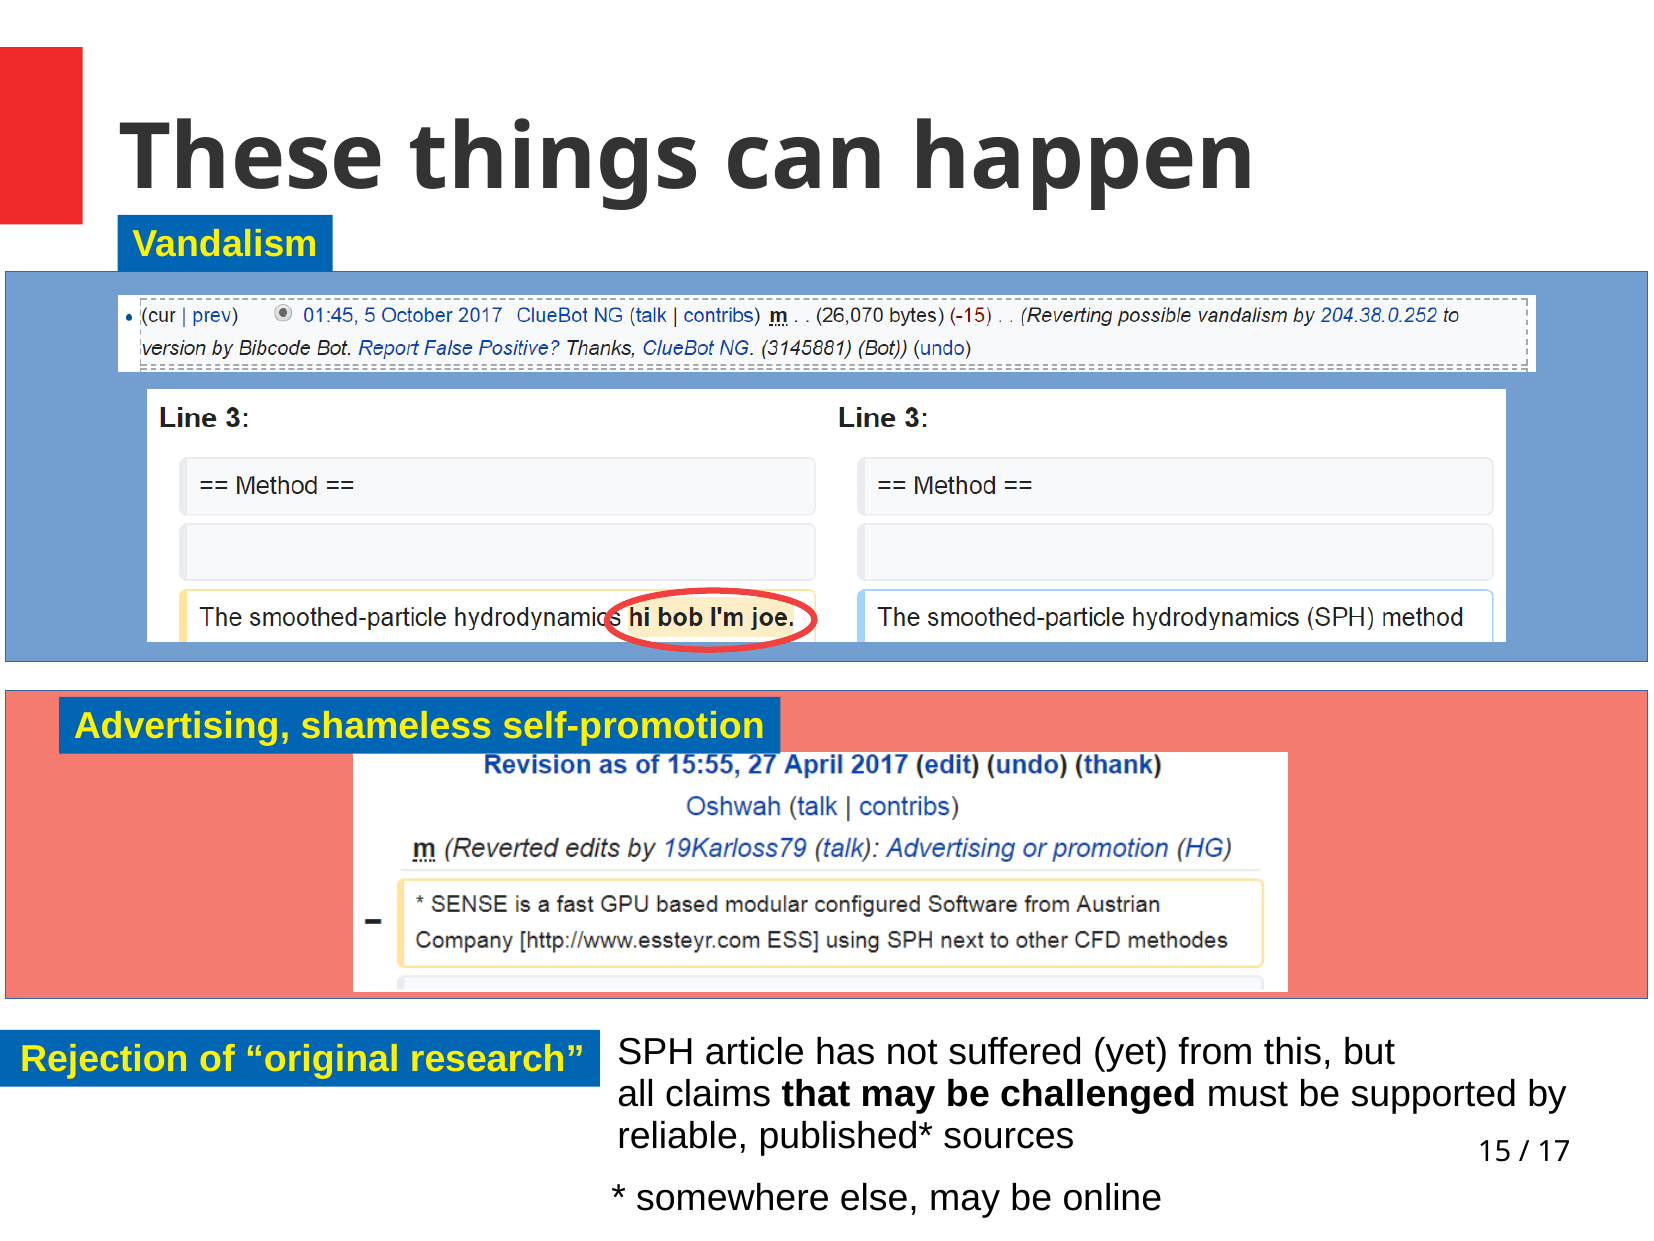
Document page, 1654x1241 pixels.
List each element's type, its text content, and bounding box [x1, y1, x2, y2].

text_box [5, 271, 1648, 662]
text_box * somewhere else, may be online [596, 1169, 1188, 1227]
text_box Vandalism [117, 214, 333, 272]
picture [118, 295, 1536, 372]
picture [147, 389, 1506, 642]
text_box Advertising, shameless self-promotion [59, 696, 781, 754]
text_box [5, 690, 1648, 999]
picture [611, 594, 811, 642]
picture [353, 752, 1288, 992]
text_box SPH article has not suffered (yet) from this, but all claims that may be challenged must be supported by reliable, published* sources [602, 1023, 1582, 1165]
title These things can happen [118, 49, 1571, 257]
text_box Rejection of “original research” [0, 1029, 600, 1087]
